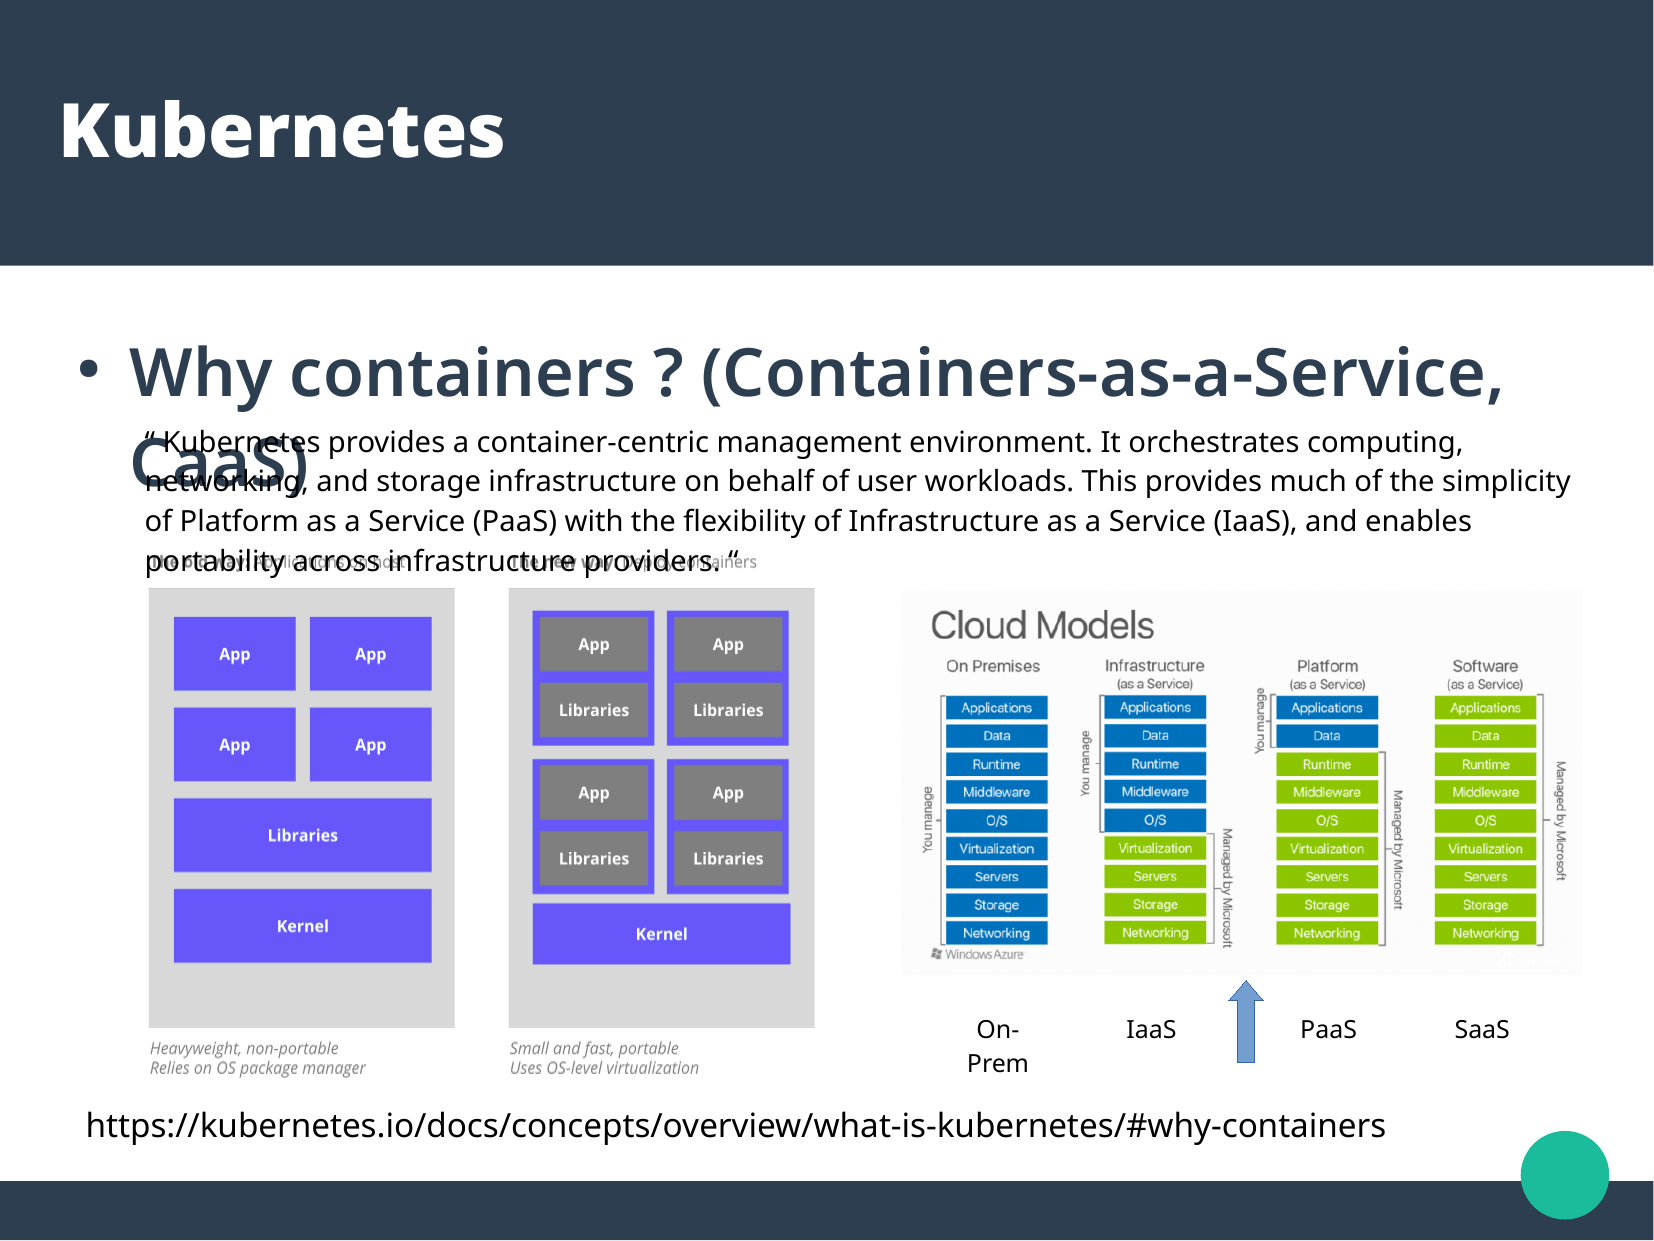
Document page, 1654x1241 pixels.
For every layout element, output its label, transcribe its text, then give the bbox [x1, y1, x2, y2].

text_box https://kubernetes.io/docs/concepts/overview/what-is-kubernetes/#why-containers [70, 1094, 1455, 1152]
text_box SaaS [1417, 1003, 1548, 1051]
picture [224, 557, 233, 569]
text_box “ Kubernetes provides a container-centric management environment. It orchestrates computing, networking, and storage infrastructure on behalf of user workloads. This provides much of the simplicity of Platform as a Service (PaaS) with the flexibility of Infrastructure as a Service (IaaS), and enables portability across infrastructure providers. “ [129, 413, 1595, 540]
picture [656, 557, 665, 569]
picture [901, 591, 1582, 975]
text_box [1228, 980, 1264, 1063]
list Why containers ? (Containers-as-a-Service, CaaS) [59, 324, 1595, 1152]
text_box On-Prem [933, 1003, 1063, 1051]
text_box IaaS [1086, 1003, 1217, 1051]
title Kubernetes [59, 49, 1595, 207]
picture [141, 551, 815, 1082]
text_box PaaS [1263, 1003, 1394, 1051]
